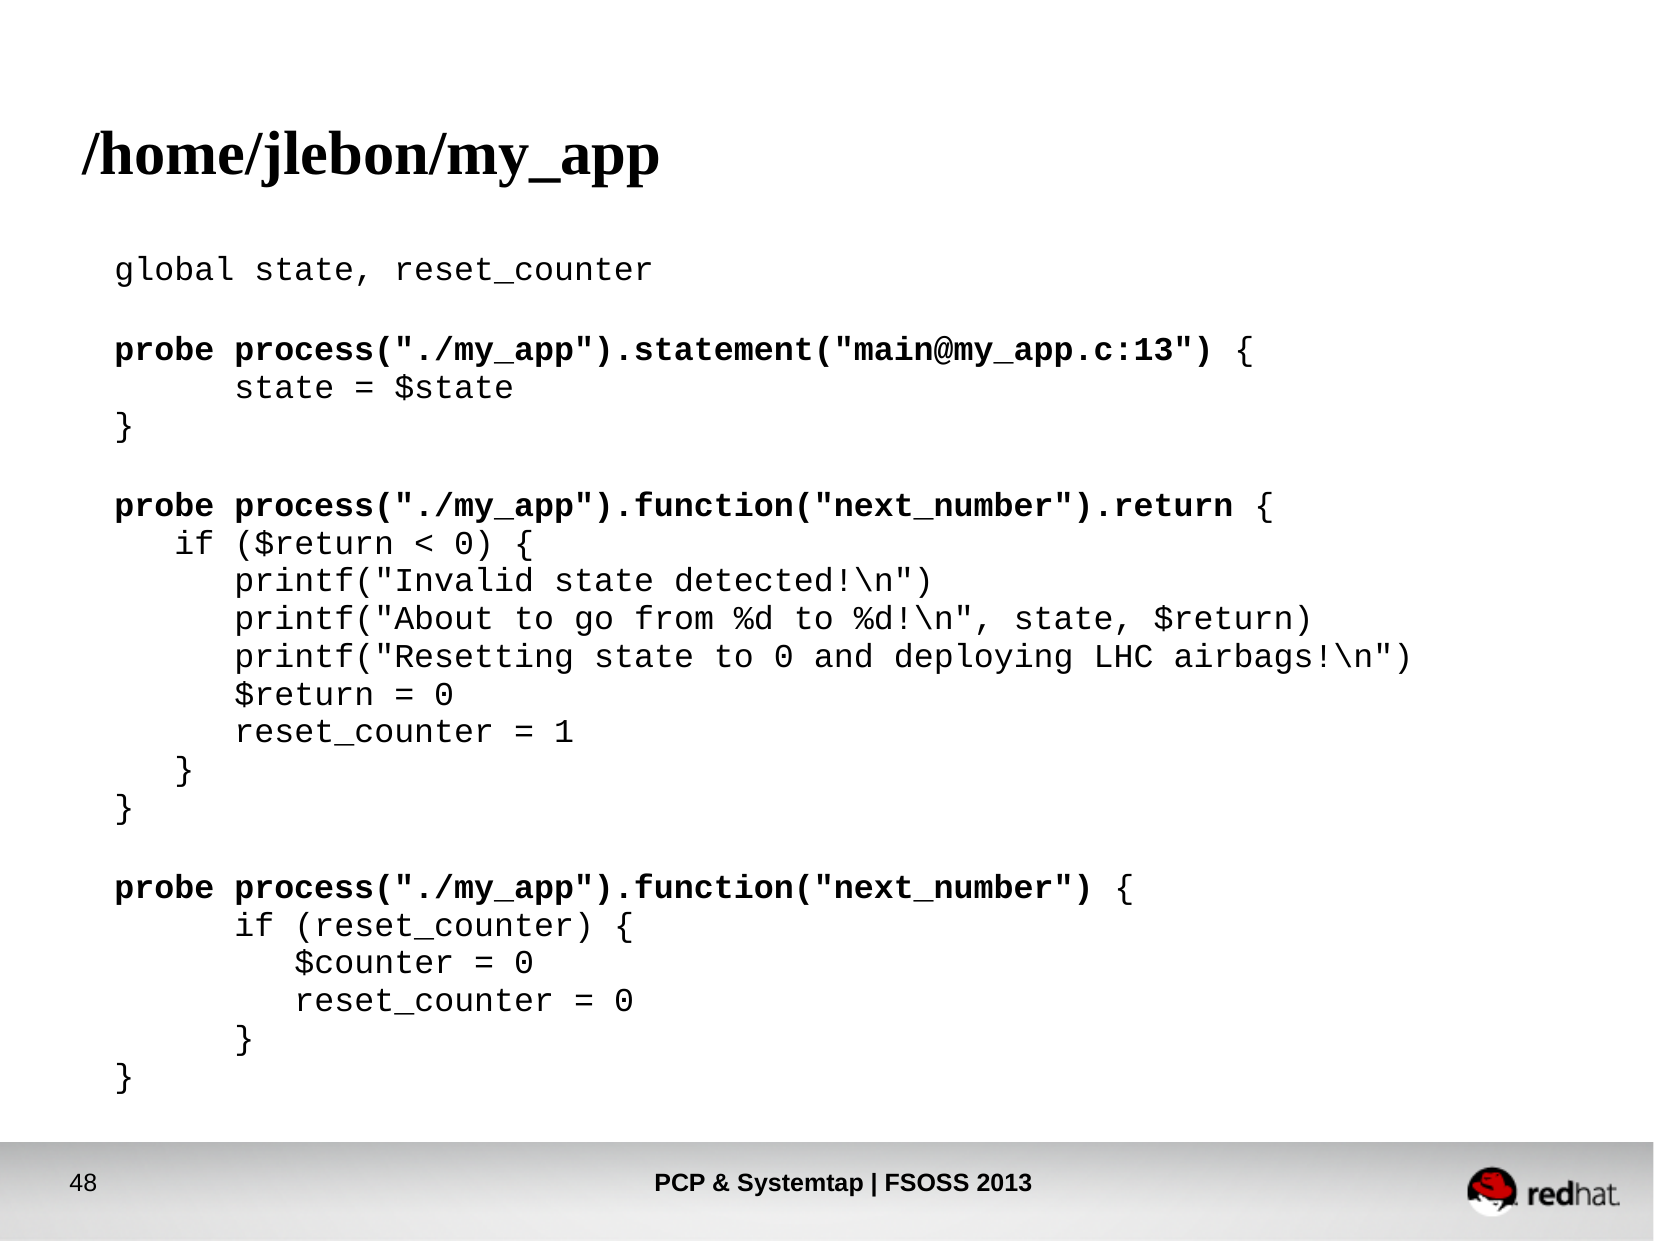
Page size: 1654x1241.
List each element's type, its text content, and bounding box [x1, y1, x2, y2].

picture [0, 1142, 1654, 1241]
title /home/jlebon/my_app [82, 49, 1571, 257]
text_box global state, reset_counter probe process("./my_app").statement("main@my_app.c:13") { state = $state } probe process("./my_app").function("next_number").return { if ($return < 0) { printf("Invalid state detected!\n") printf("About to go from %d to %d!\n", state, $return) printf("Resetting state to 0 and deploying LHC airbags!\n") $return = 0 reset_counter = 1 } } probe process("./my_app").function("next_number") { if (reset_counter) { $counter = 0 reset_counter = 0 } } [99, 245, 1555, 1105]
